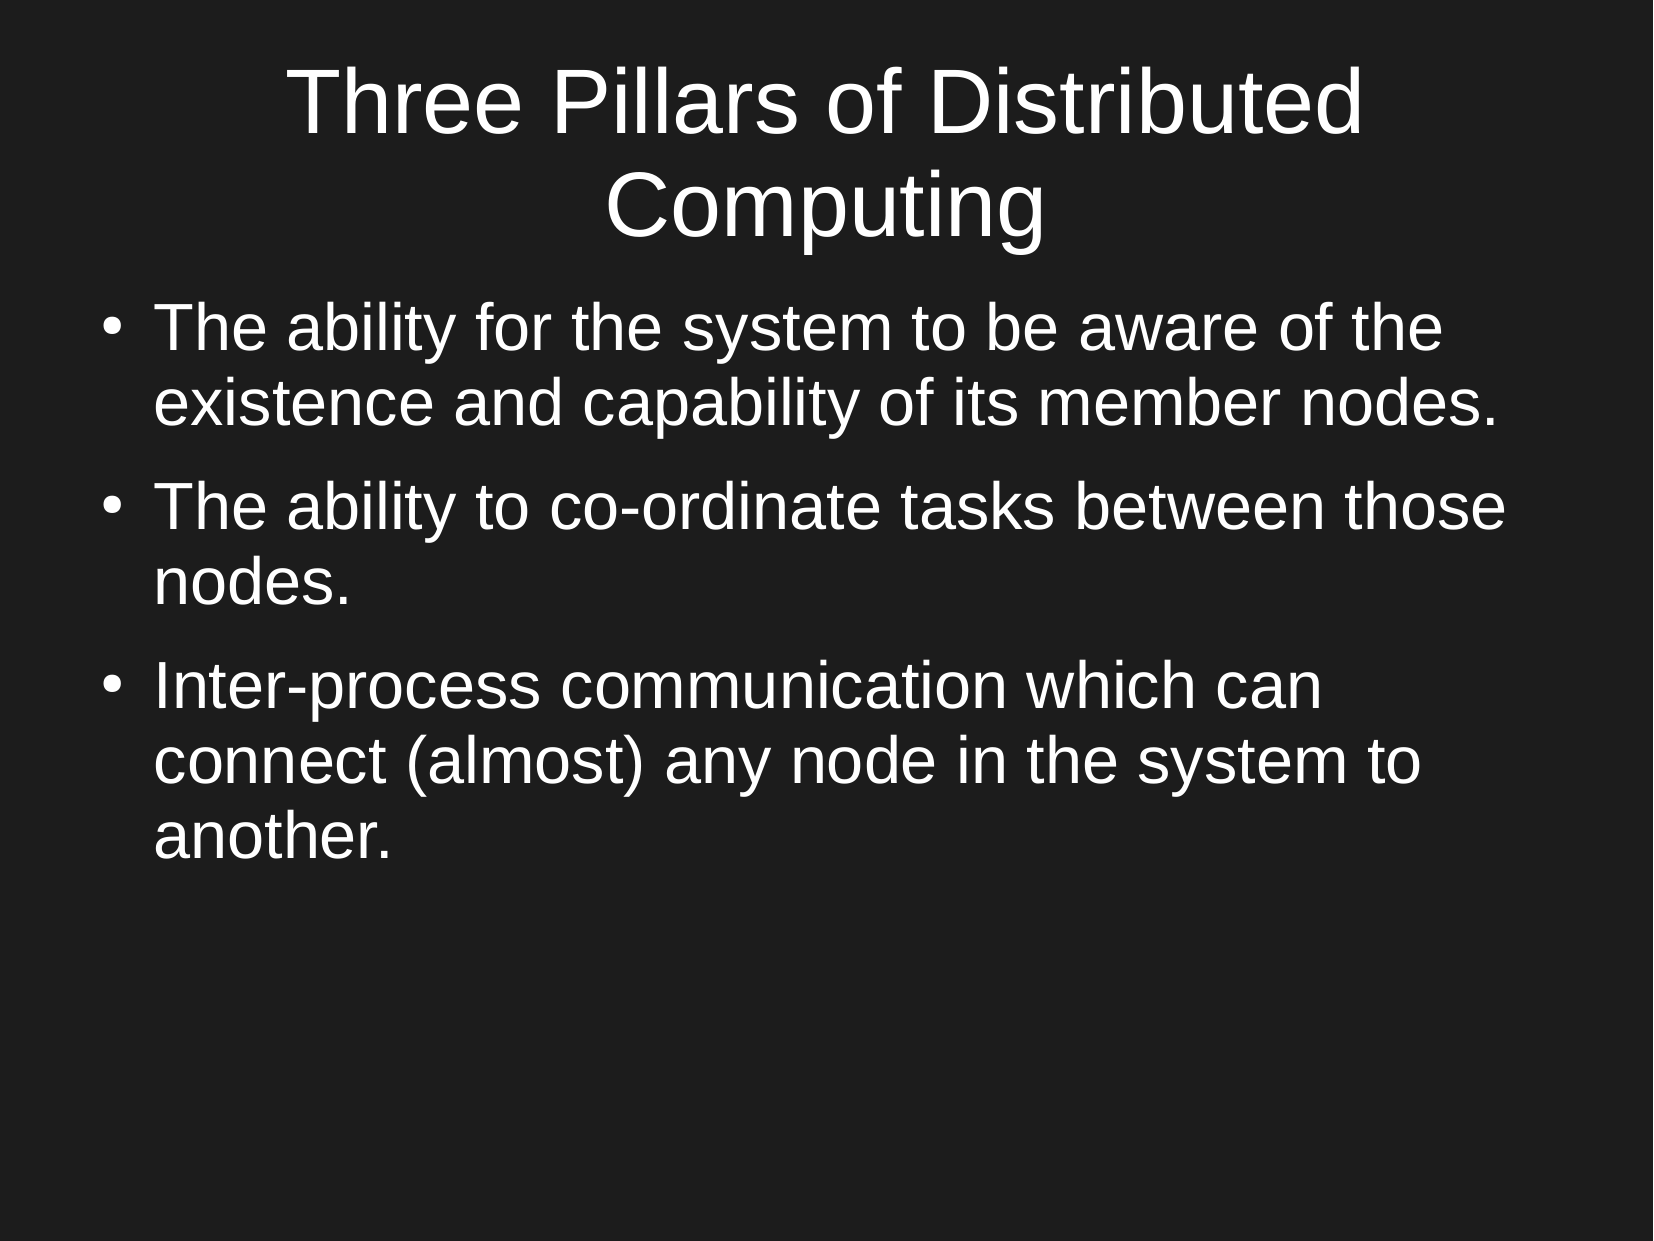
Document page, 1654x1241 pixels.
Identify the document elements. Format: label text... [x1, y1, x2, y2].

list The ability for the system to be aware of the existence and capability of its member nodes. The ability to co-ordinate tasks between those nodes. Inter-process communication which can connect (almost) any node in the system to another. [82, 290, 1571, 1010]
title Three Pillars of Distributed Computing [82, 49, 1571, 257]
